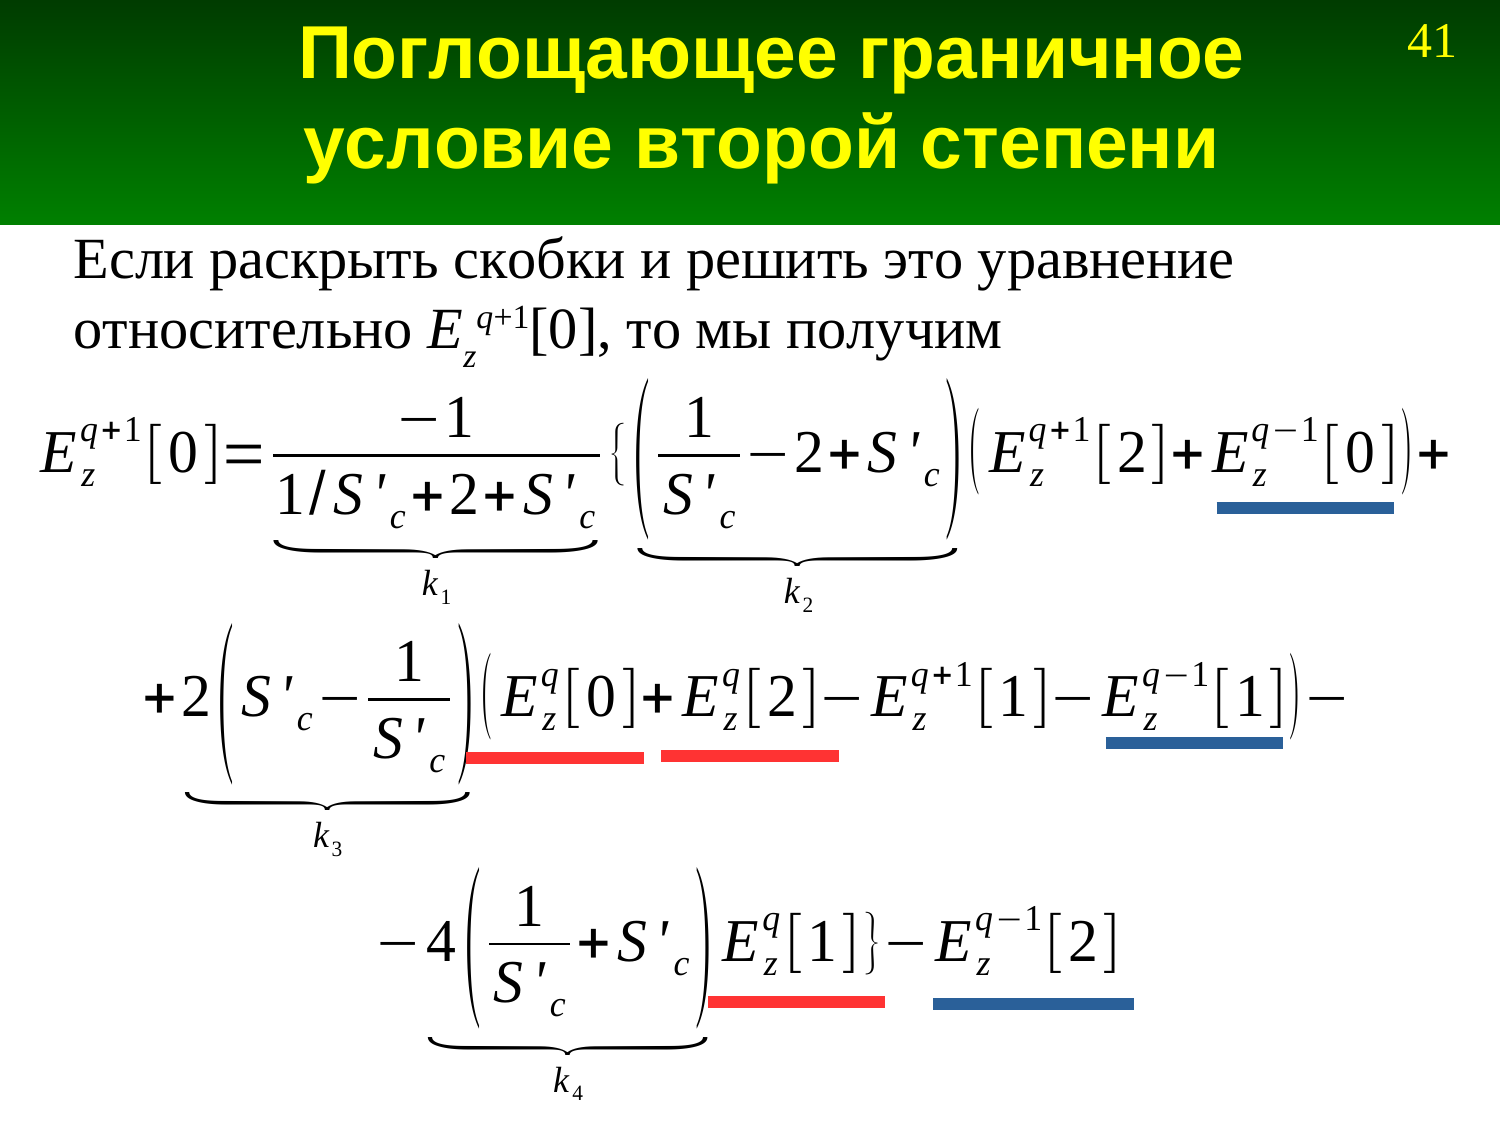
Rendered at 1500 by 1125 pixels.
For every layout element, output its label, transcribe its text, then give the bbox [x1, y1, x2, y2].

text_box Если раскрыть скобки и решить это уравнение относительно Ezq+1[0], то мы получим [59, 212, 1441, 375]
title Поглощающее граничное условие второй степени [123, 0, 1399, 192]
chart [11, 375, 1480, 1106]
